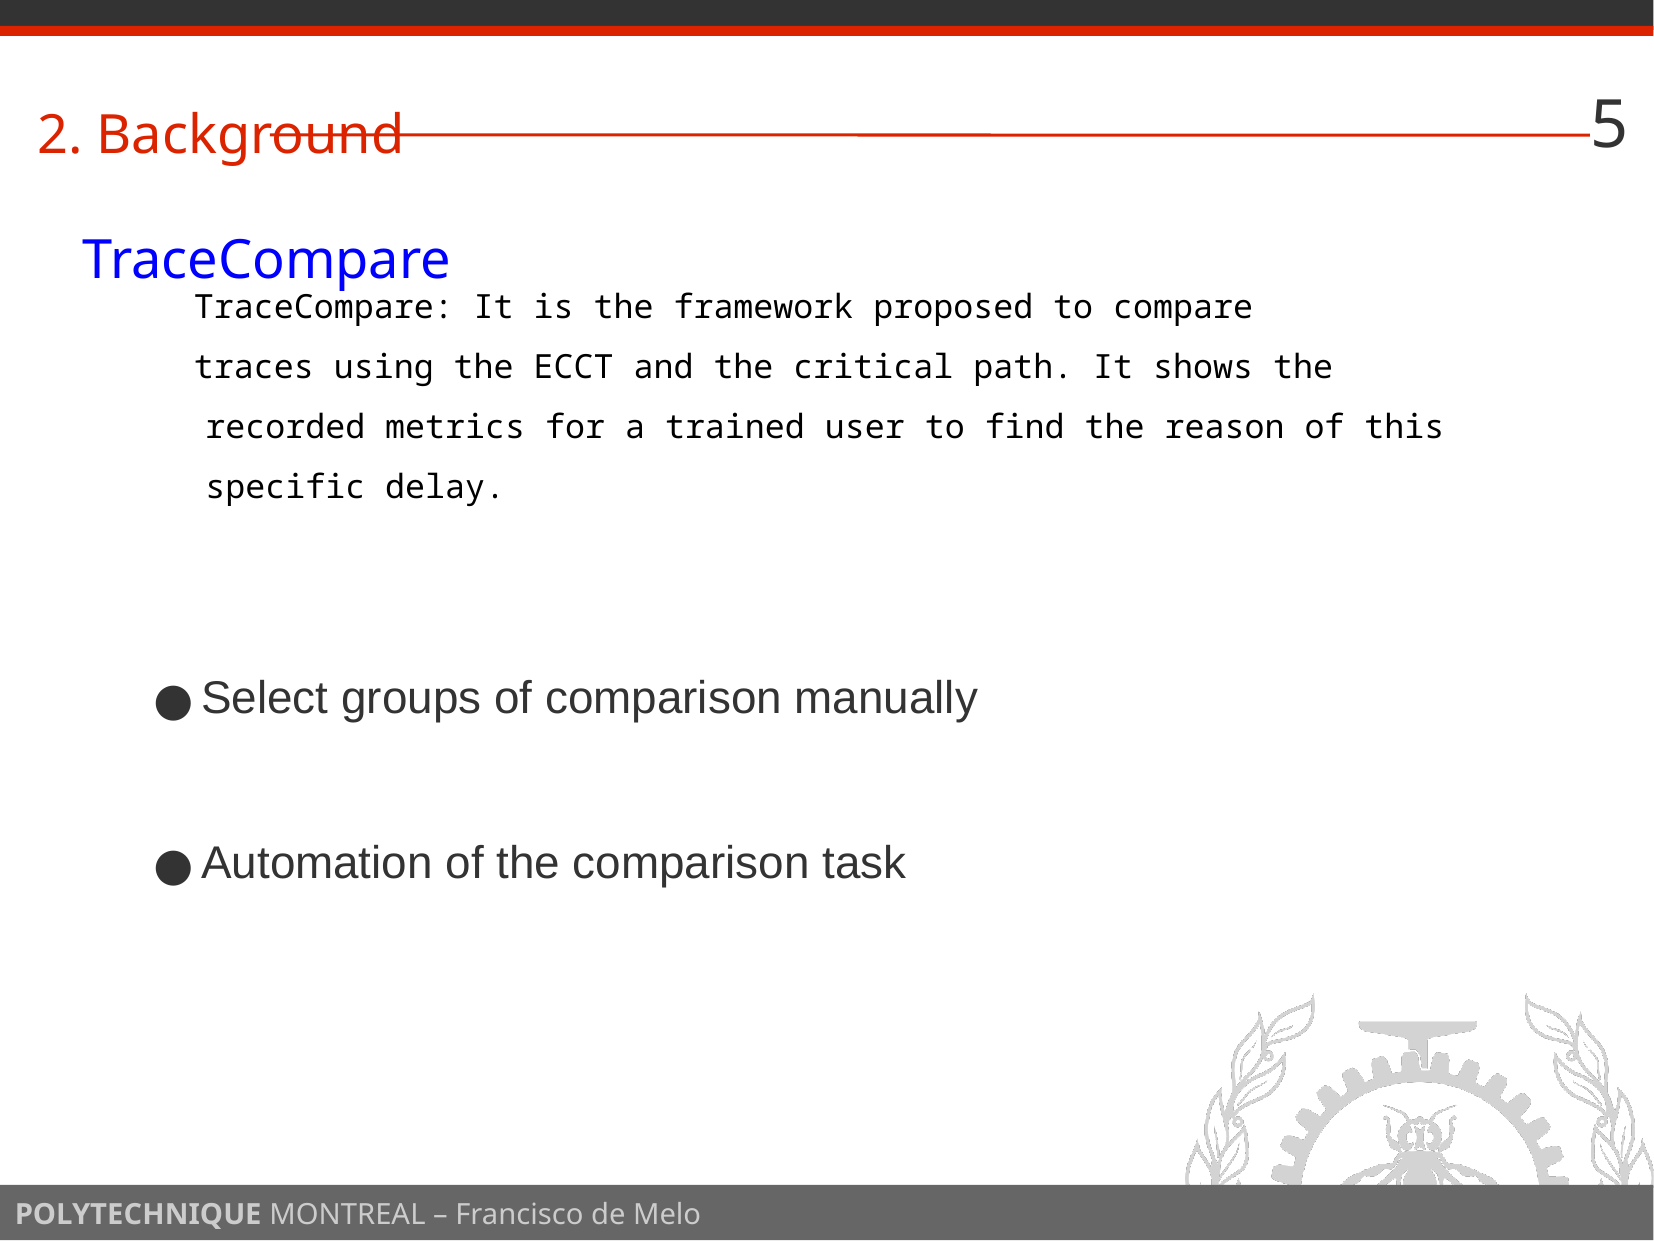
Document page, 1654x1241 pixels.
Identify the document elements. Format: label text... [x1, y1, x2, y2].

picture [1185, 967, 1654, 1184]
text_box POLYTECHNIQUE MONTREAL – Francisco de Melo [0, 1184, 1654, 1241]
text_box [0, 0, 1654, 36]
text_box 2. Background [22, 59, 491, 247]
text_box 5 [1589, 30, 1654, 173]
text_box TraceCompare: It is the framework proposed to compare traces using the ECCT and the critical path. It shows the recorded metrics for a trained user to find the reason of this specific delay. Select groups of comparison manually Automation of the comparison task [130, 276, 1481, 986]
text_box TraceCompare [67, 184, 537, 372]
